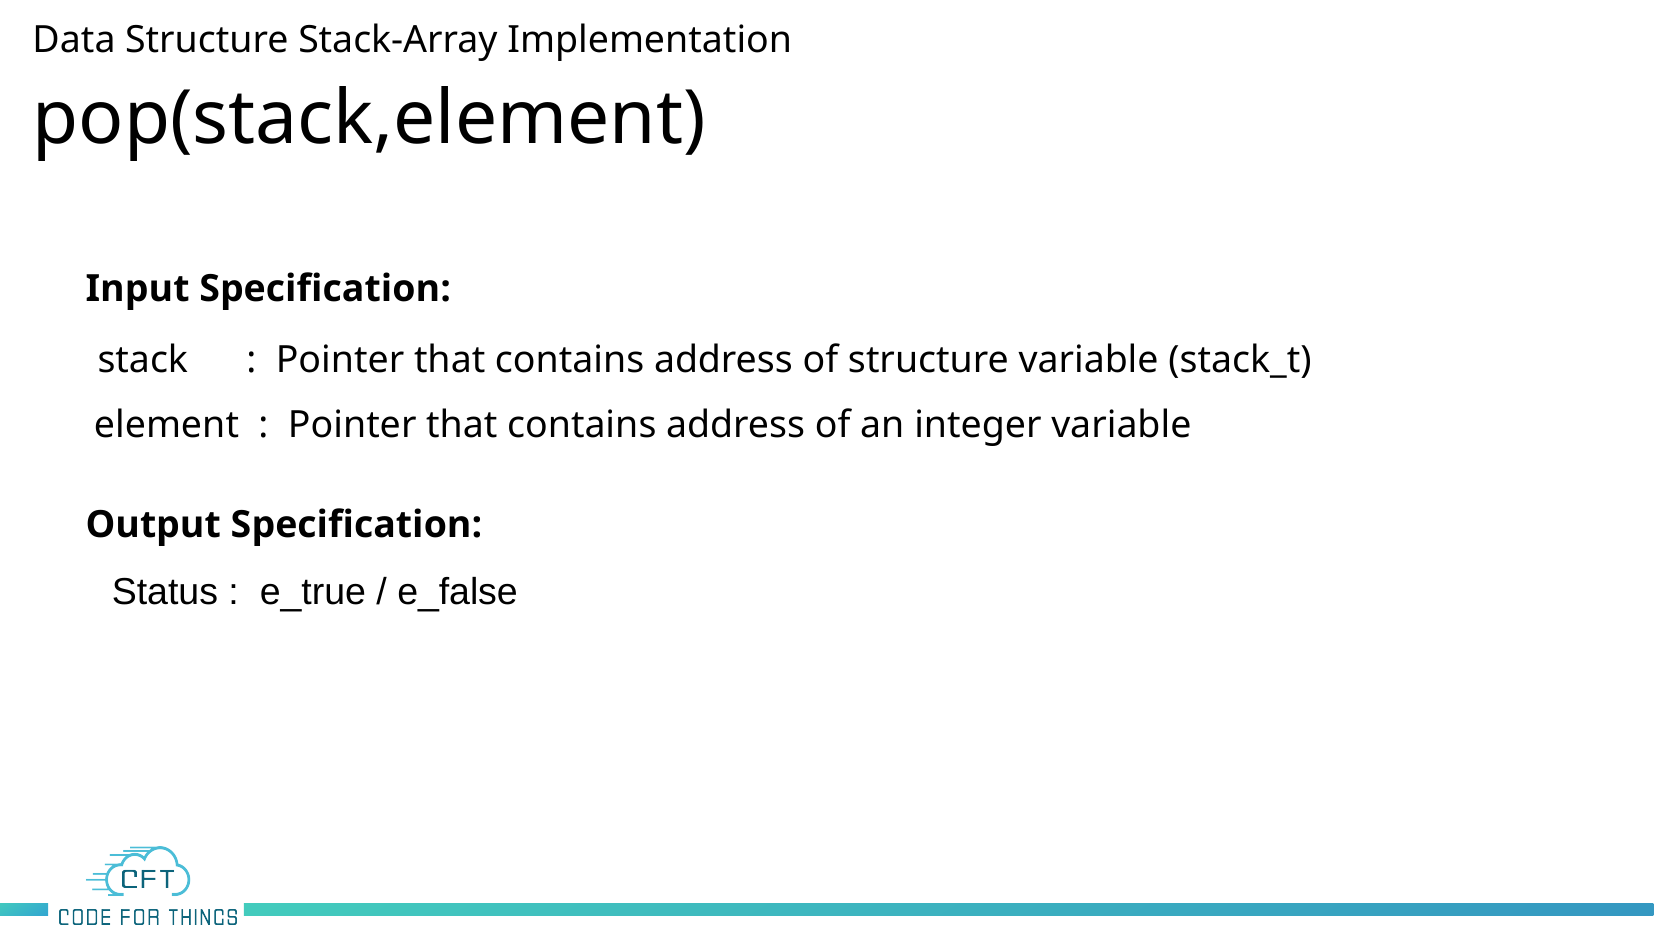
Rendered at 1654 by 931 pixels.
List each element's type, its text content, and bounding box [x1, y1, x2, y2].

picture [59, 846, 237, 925]
text_box Input Specification: [70, 253, 535, 325]
text_box Status : e_true / e_false [97, 563, 664, 621]
text_box stack : Pointer that contains address of structure variable (stack_t) [82, 324, 1536, 427]
title Data Structure Stack-Array Implementation pop(stack,element) [32, 12, 1536, 166]
text_box Output Specification: [70, 490, 630, 558]
text_box element : Pointer that contains address of an integer variable [79, 390, 1315, 449]
